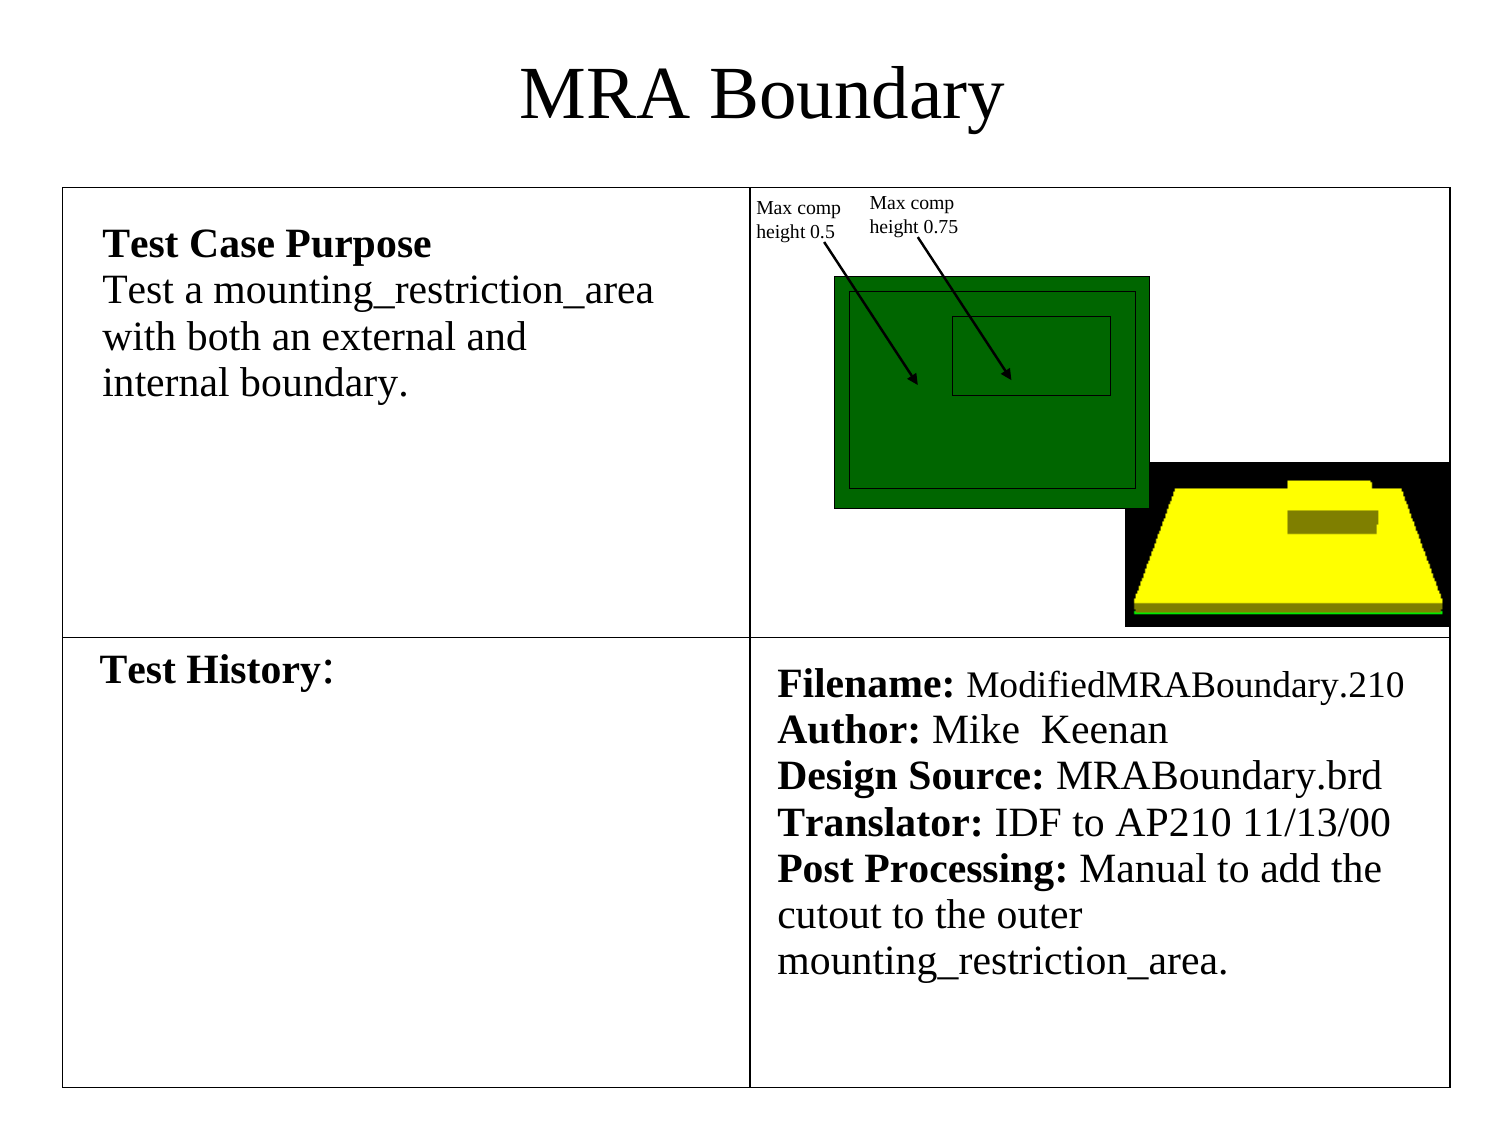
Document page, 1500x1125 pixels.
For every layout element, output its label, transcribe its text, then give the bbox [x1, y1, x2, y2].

text_box Test Case Purpose Test a mounting_restriction_area with both an external and internal boundary. [87, 212, 676, 486]
title MRA Boundary [125, 0, 1401, 188]
text_box Test History: [84, 631, 351, 703]
text_box Filename: ModifiedMRABoundary.210 Author: Mike Keenan Design Source: MRABoundary.brd Translator: IDF to AP210 11/13/00 Post Processing: Manual to add the cutout to the outer mounting_restriction_area. [762, 652, 1426, 992]
chart [1125, 462, 1449, 627]
picture [750, 188, 1150, 509]
